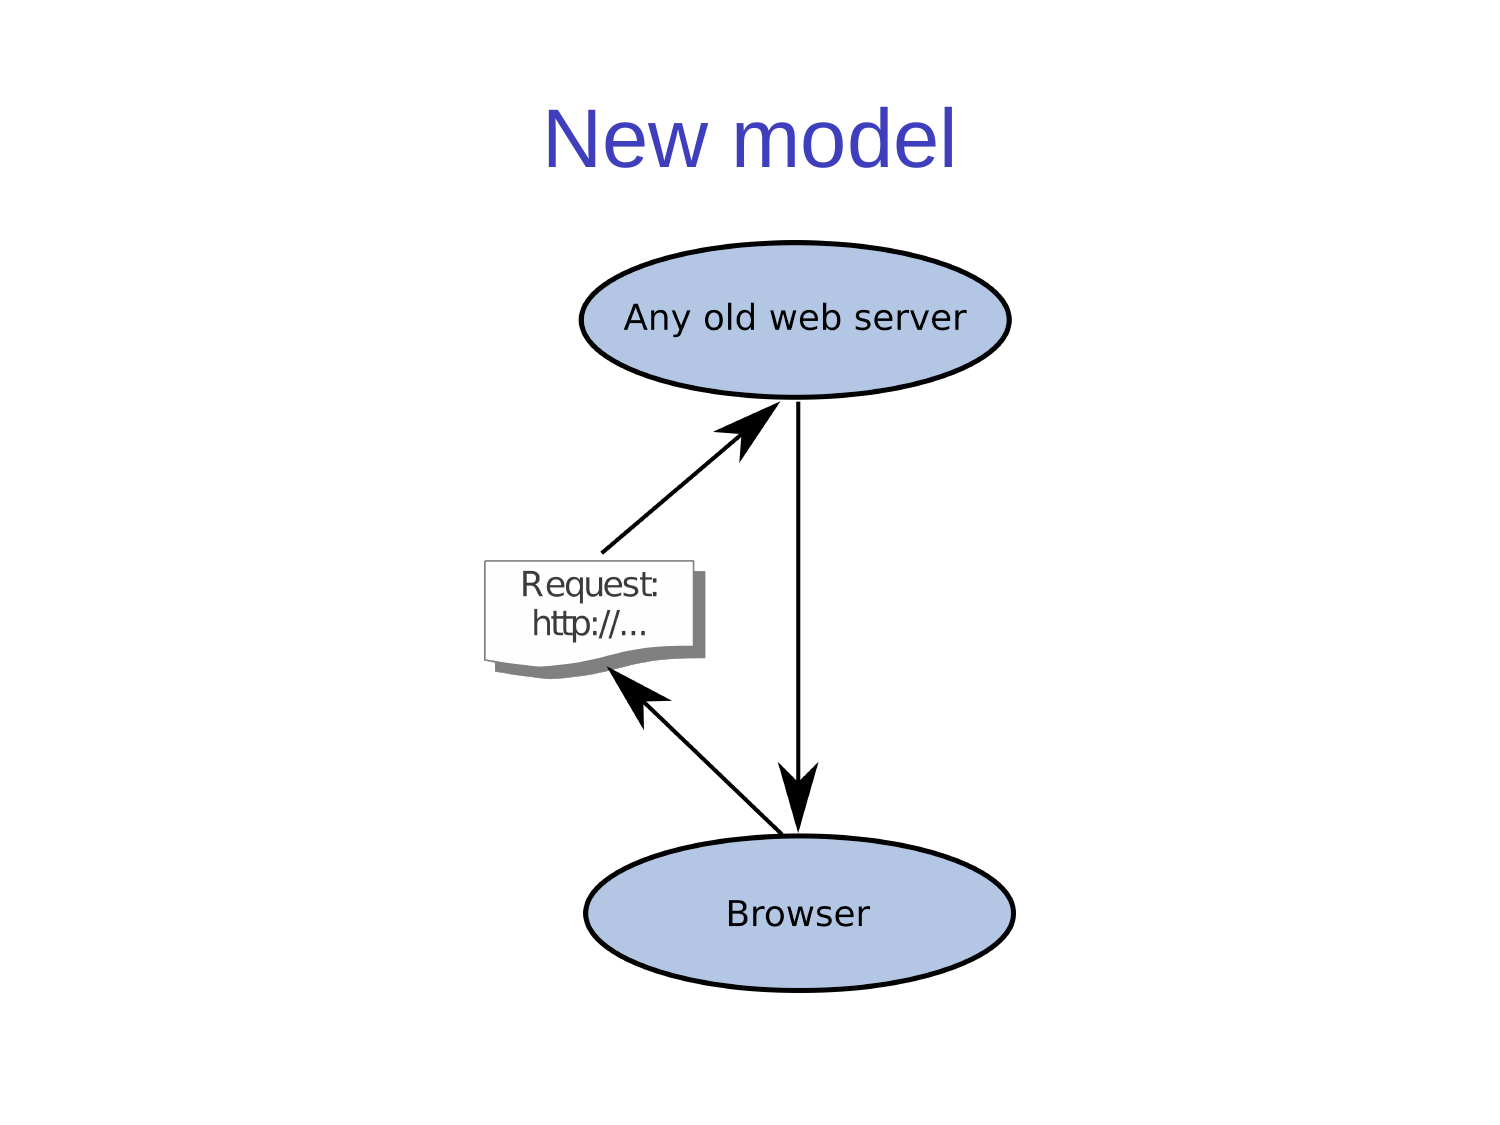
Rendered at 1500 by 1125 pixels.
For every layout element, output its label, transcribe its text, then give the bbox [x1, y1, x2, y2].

title New model [75, 44, 1425, 233]
picture [484, 240, 1016, 993]
